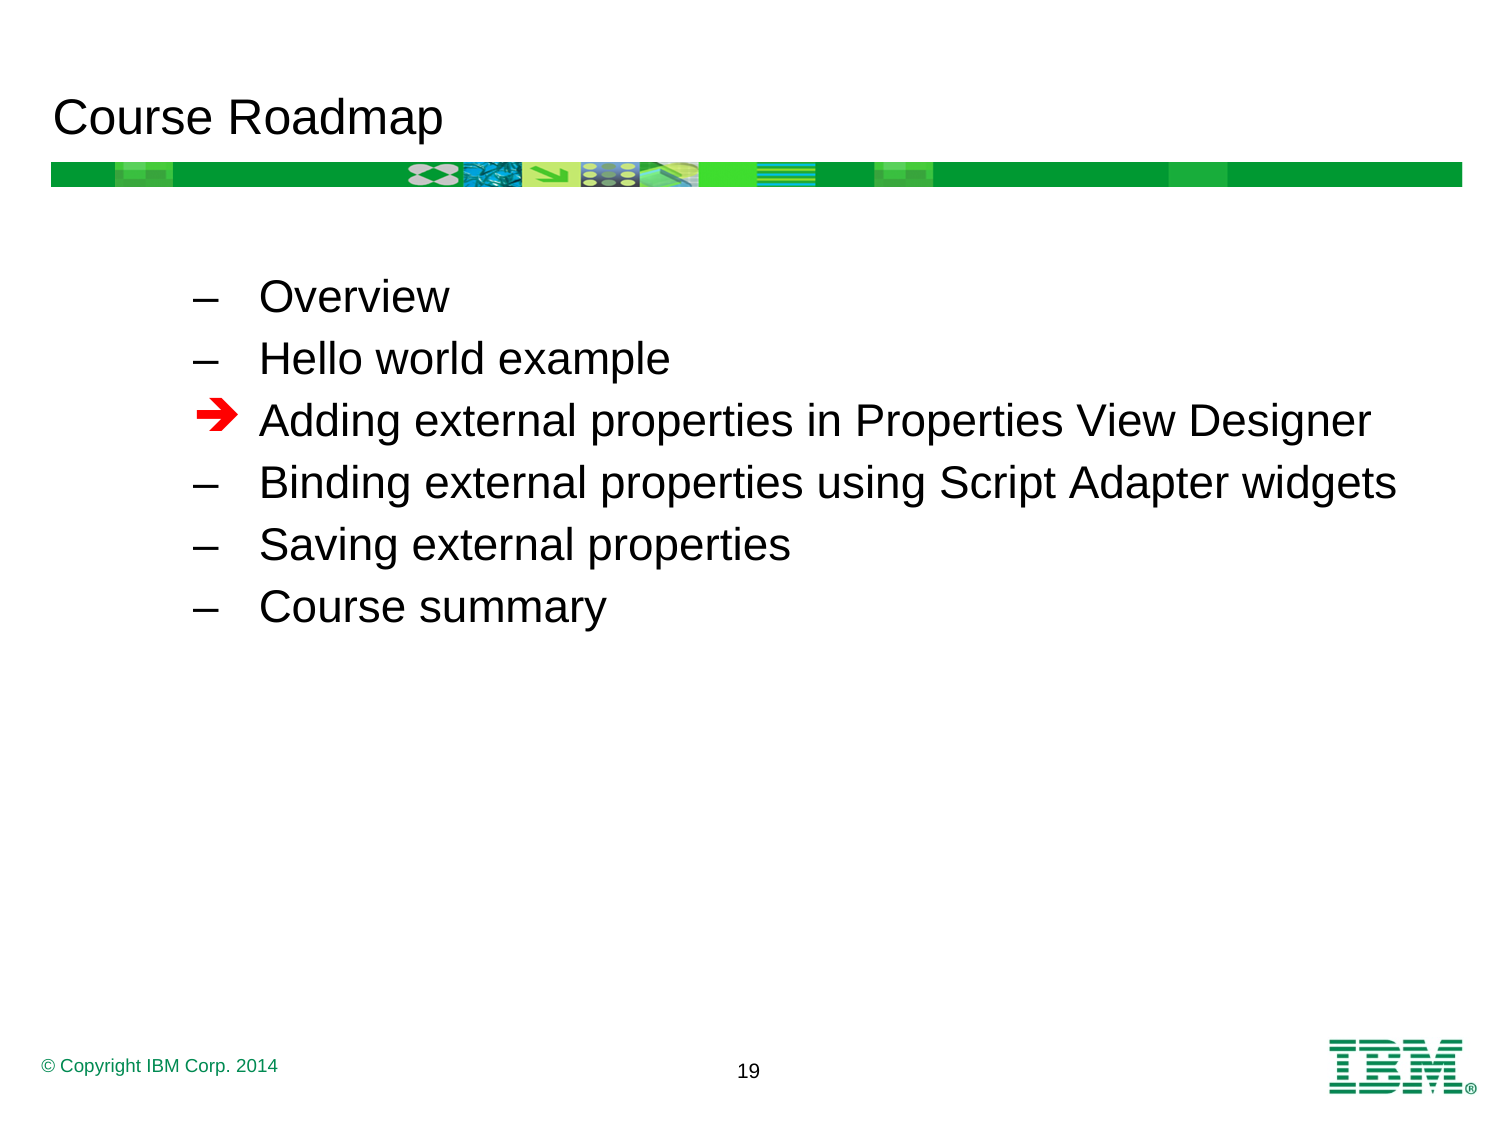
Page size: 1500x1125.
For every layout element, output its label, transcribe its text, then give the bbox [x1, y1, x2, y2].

list Overview Hello world example Adding external properties in Properties View Designer Binding external properties using Script Adapter widgets Saving external properties Course summary [75, 262, 1426, 1005]
title Course Roadmap [37, 45, 1388, 188]
picture [1327, 1037, 1479, 1096]
picture [50, 161, 1463, 189]
